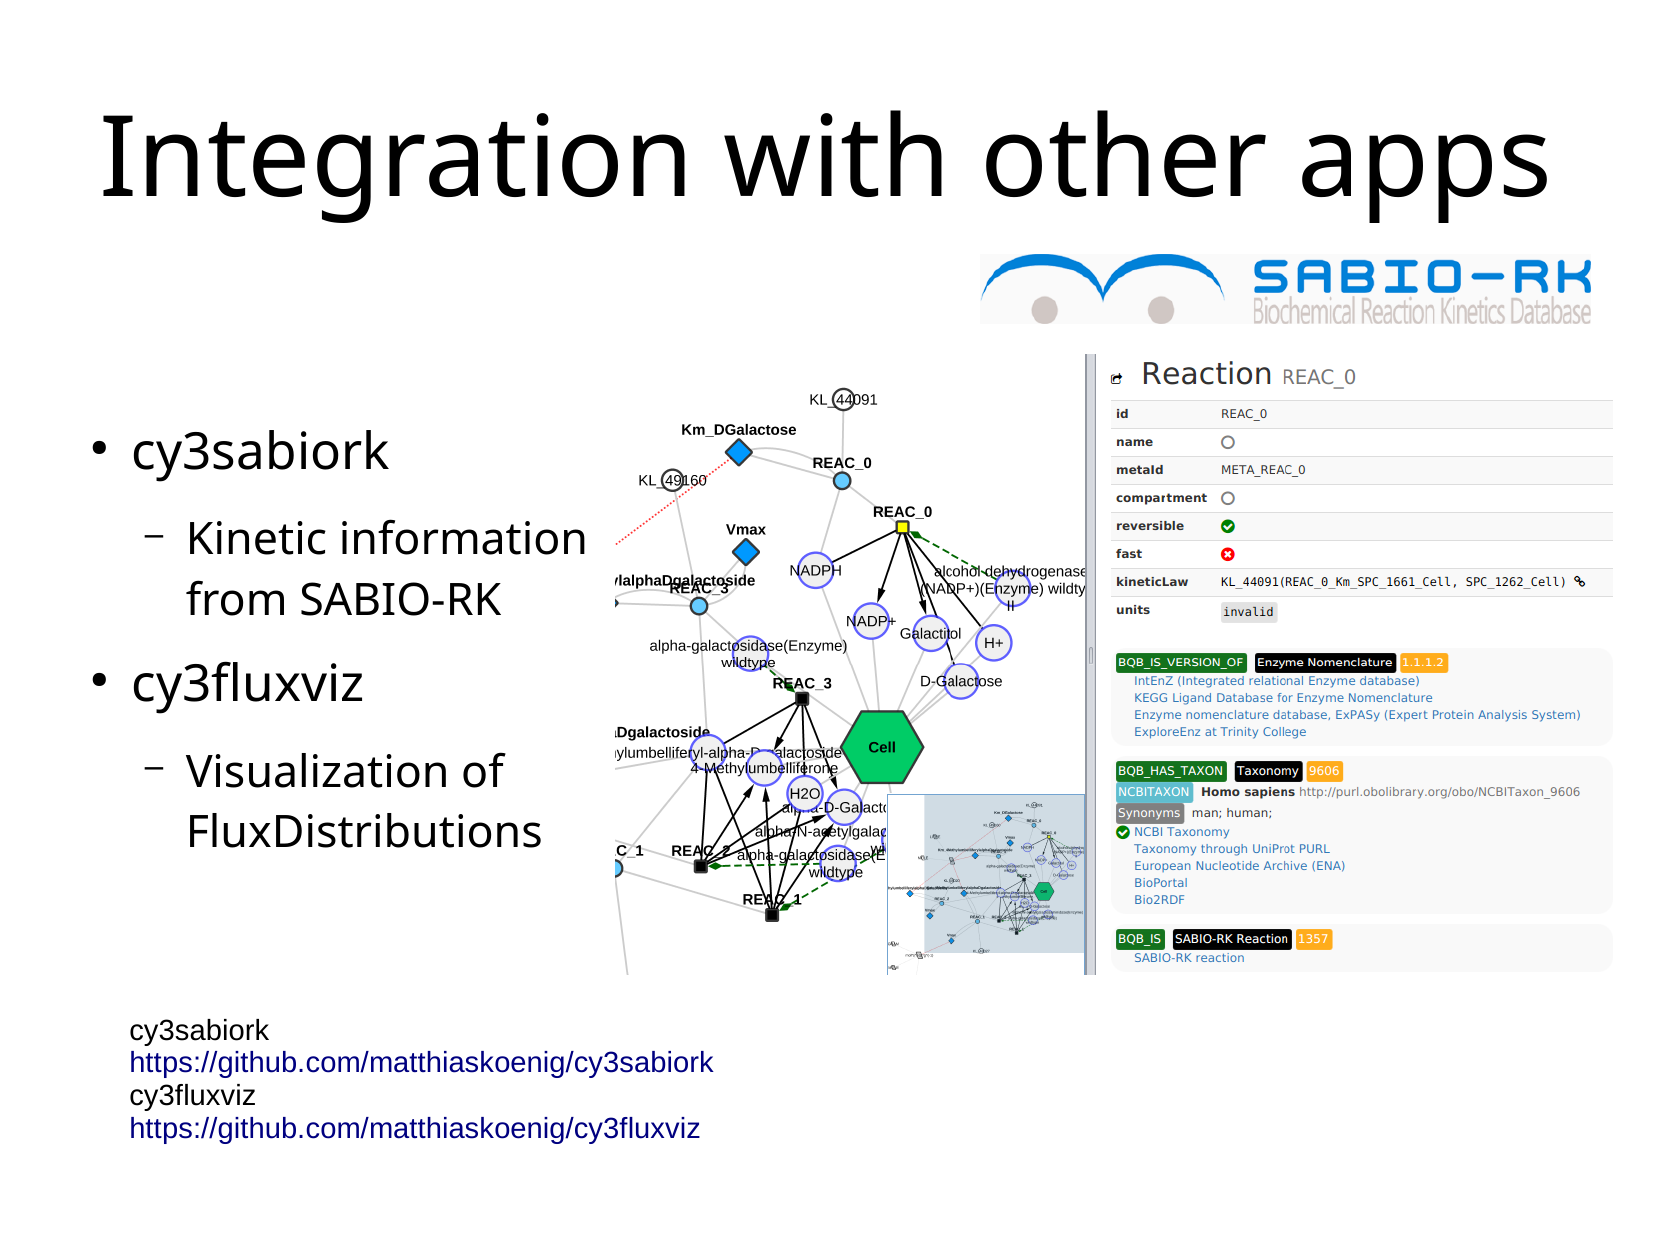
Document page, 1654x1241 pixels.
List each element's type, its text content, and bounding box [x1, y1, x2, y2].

title Integration with other apps [82, 49, 1571, 257]
picture [980, 254, 1591, 324]
picture [615, 354, 1621, 976]
text_box cy3sabiork https://github.com/matthiaskoenig/cy3sabiork cy3fluxviz https://github.com/matthiaskoenig/cy3fluxviz [114, 1006, 892, 1186]
list cy3sabiork Kinetic information from SABIO-RK cy3fluxviz Visualization of FluxDistributions [76, 414, 595, 905]
